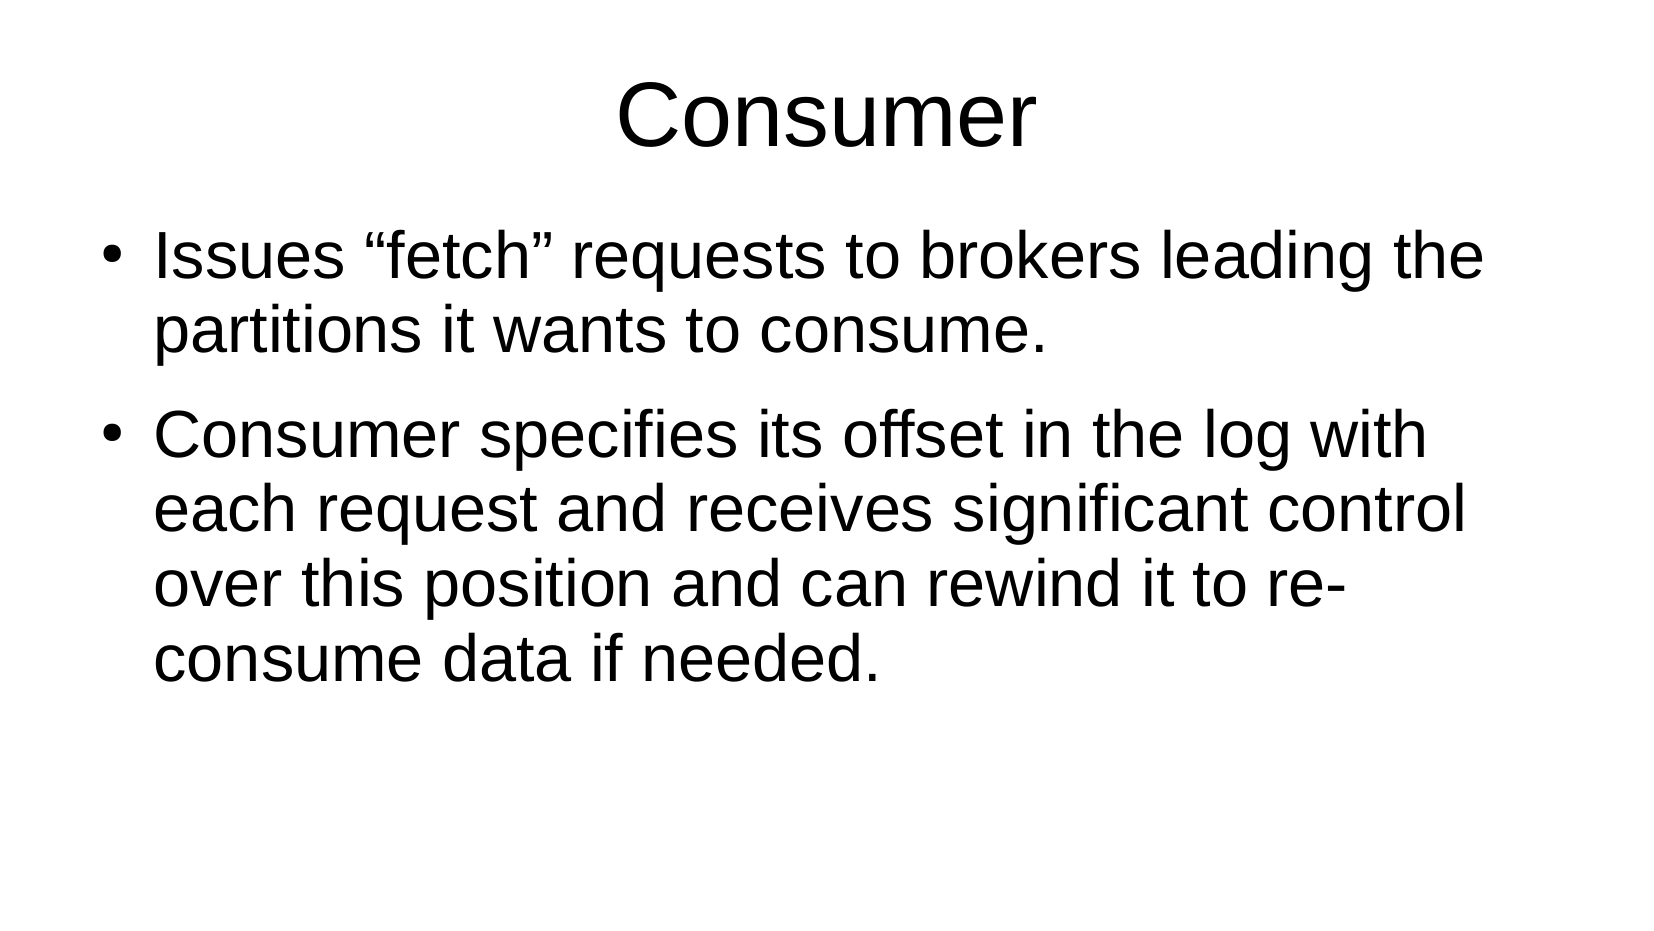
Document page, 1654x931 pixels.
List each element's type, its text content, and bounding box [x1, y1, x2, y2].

title Consumer [82, 37, 1571, 193]
list Issues “fetch” requests to brokers leading the partitions it wants to consume. Consumer specifies its offset in the log with each request and receives significant control over this position and can rewind it to re-consume data if needed. [82, 217, 1571, 758]
